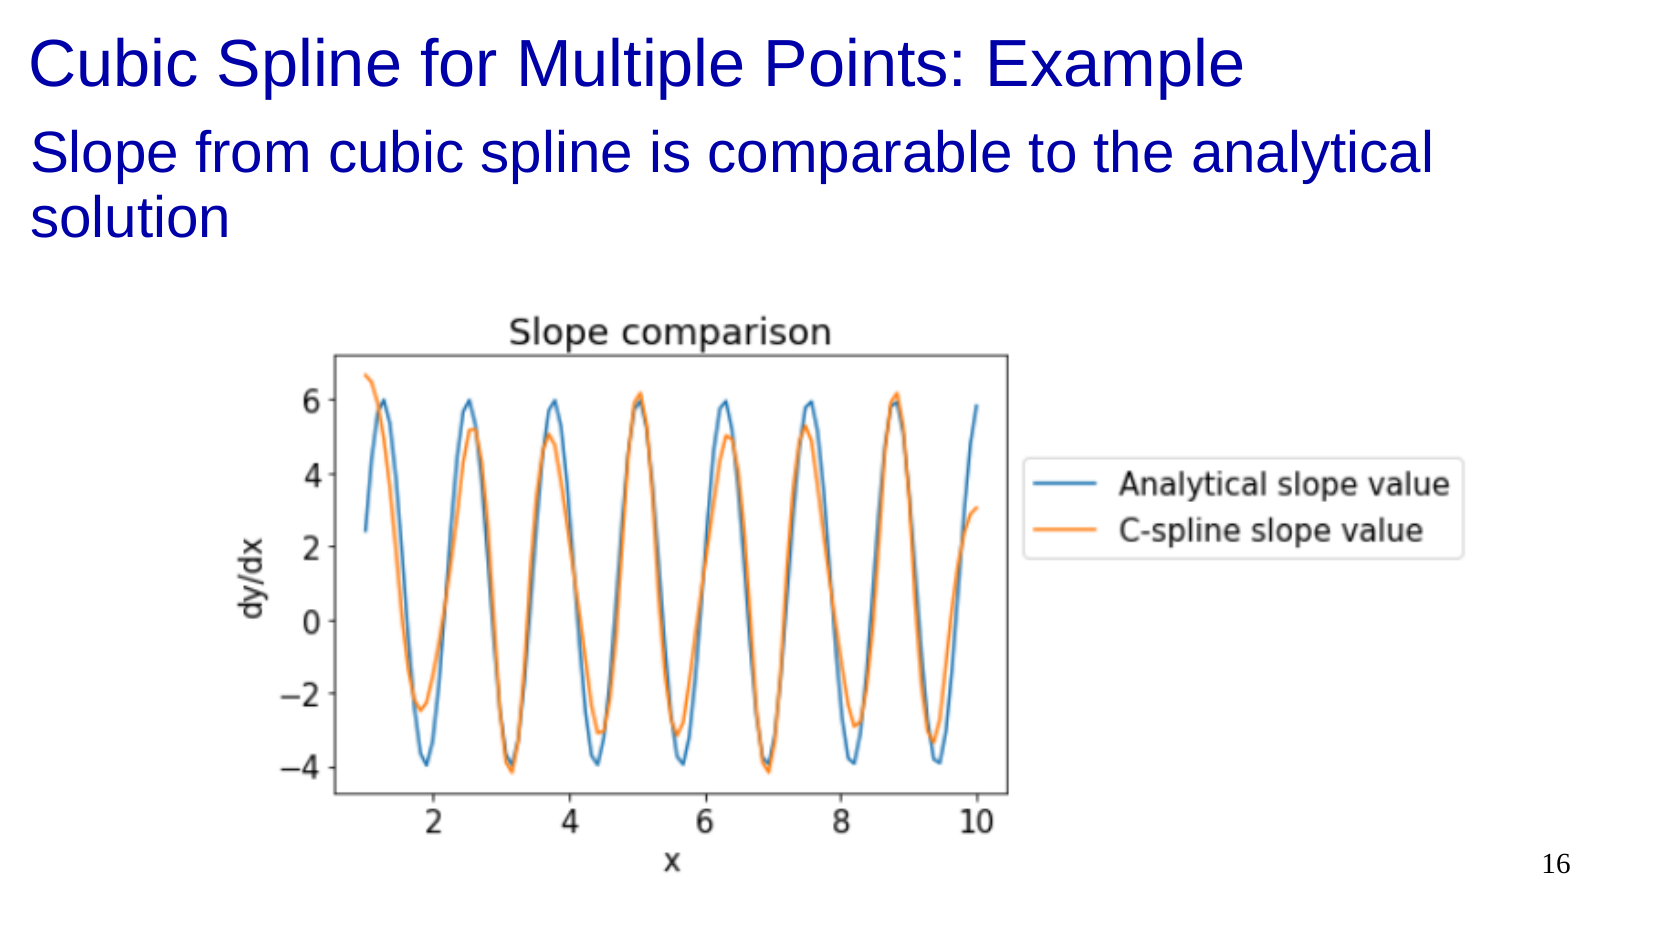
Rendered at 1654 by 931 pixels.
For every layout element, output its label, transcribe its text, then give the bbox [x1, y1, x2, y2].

picture [213, 299, 1471, 886]
list Slope from cubic spline is comparable to the analytical solution [30, 120, 1645, 916]
title Cubic Spline for Multiple Points: Example [28, 21, 1626, 106]
